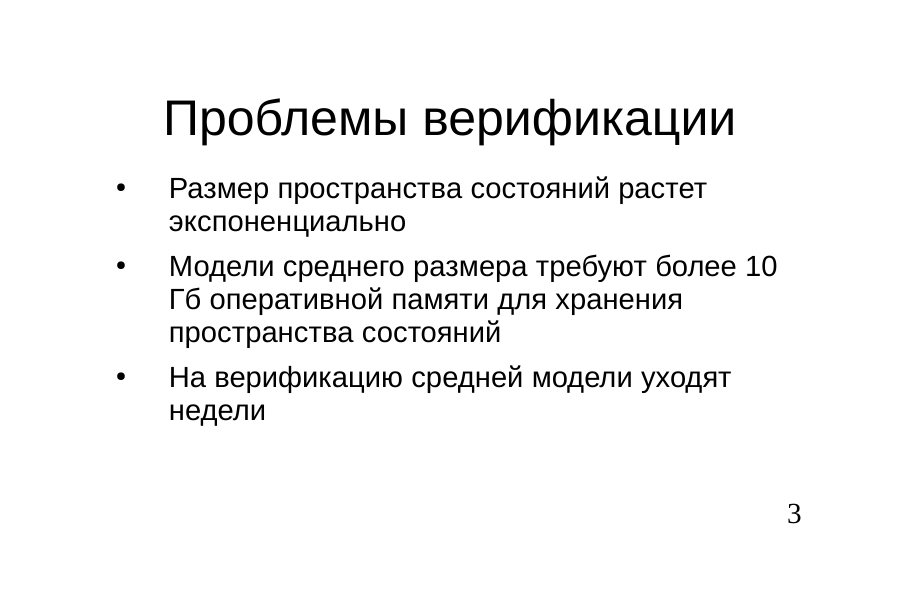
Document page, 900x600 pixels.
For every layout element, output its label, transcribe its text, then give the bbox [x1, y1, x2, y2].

title Проблемы верификации [98, 78, 802, 159]
list Размер пространства состояний растет экспоненциально Модели среднего размера требуют более 10 Гб оперативной памяти для хранения пространства состояний На верификацию средней модели уходят недели [98, 171, 802, 547]
